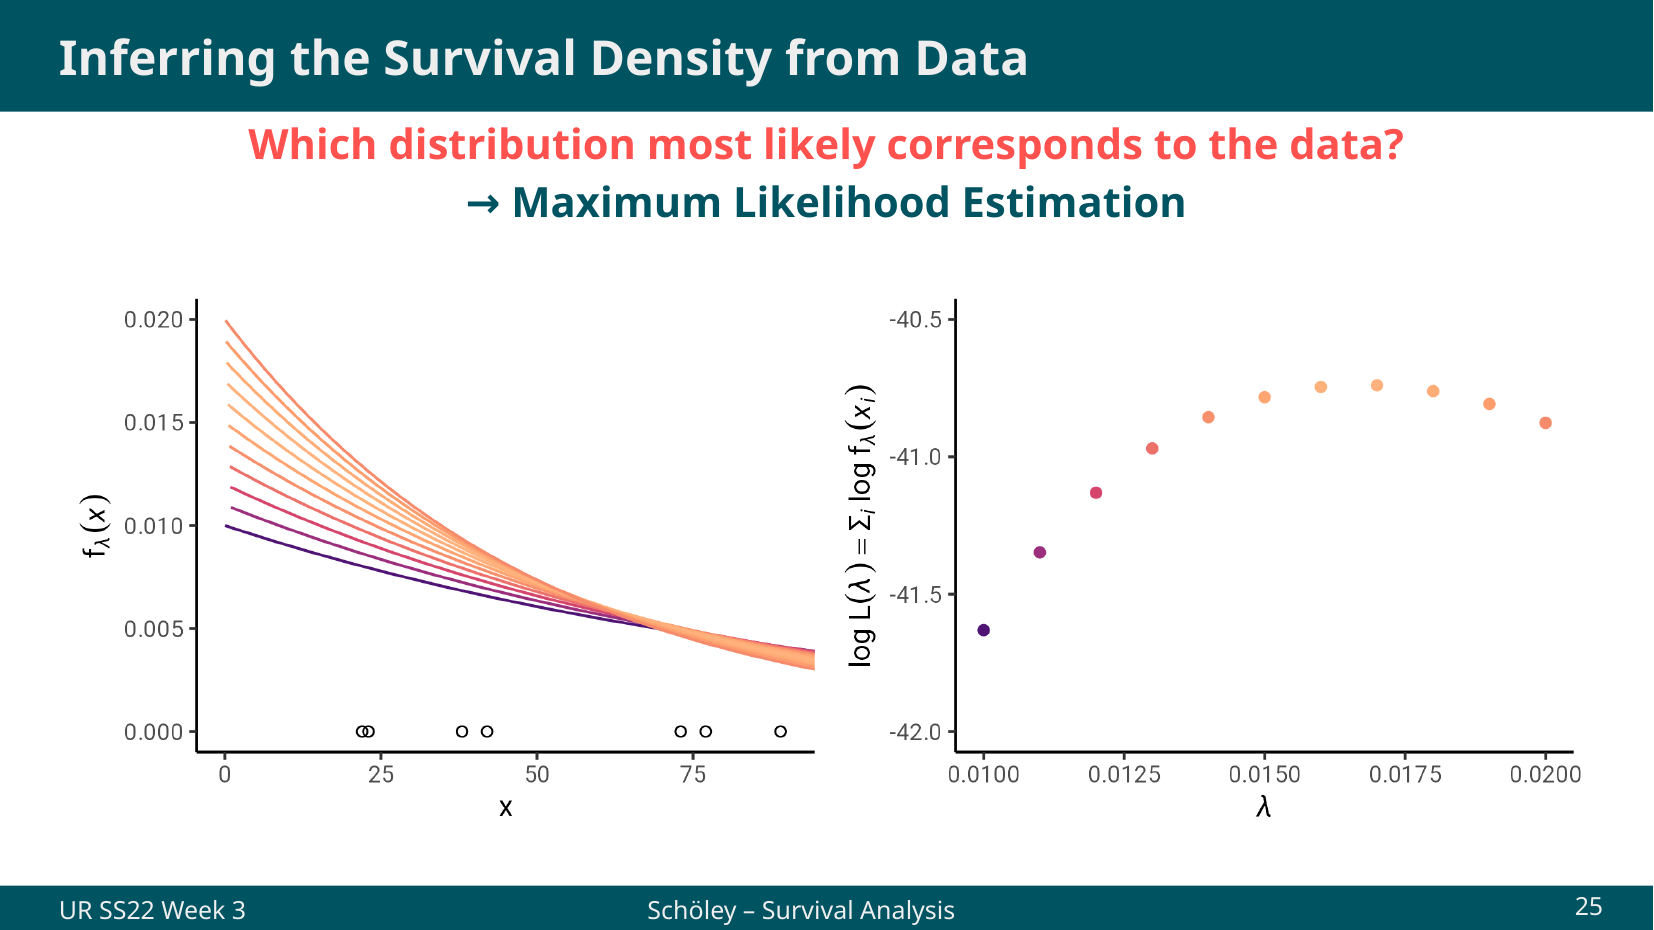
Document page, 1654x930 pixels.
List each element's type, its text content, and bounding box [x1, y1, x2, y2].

picture [49, 269, 1603, 852]
title Inferring the Survival Density from Data [58, 0, 1594, 107]
text_box Which distribution most likely corresponds to the data? → Maximum Likelihood Estimation [19, 107, 1634, 310]
